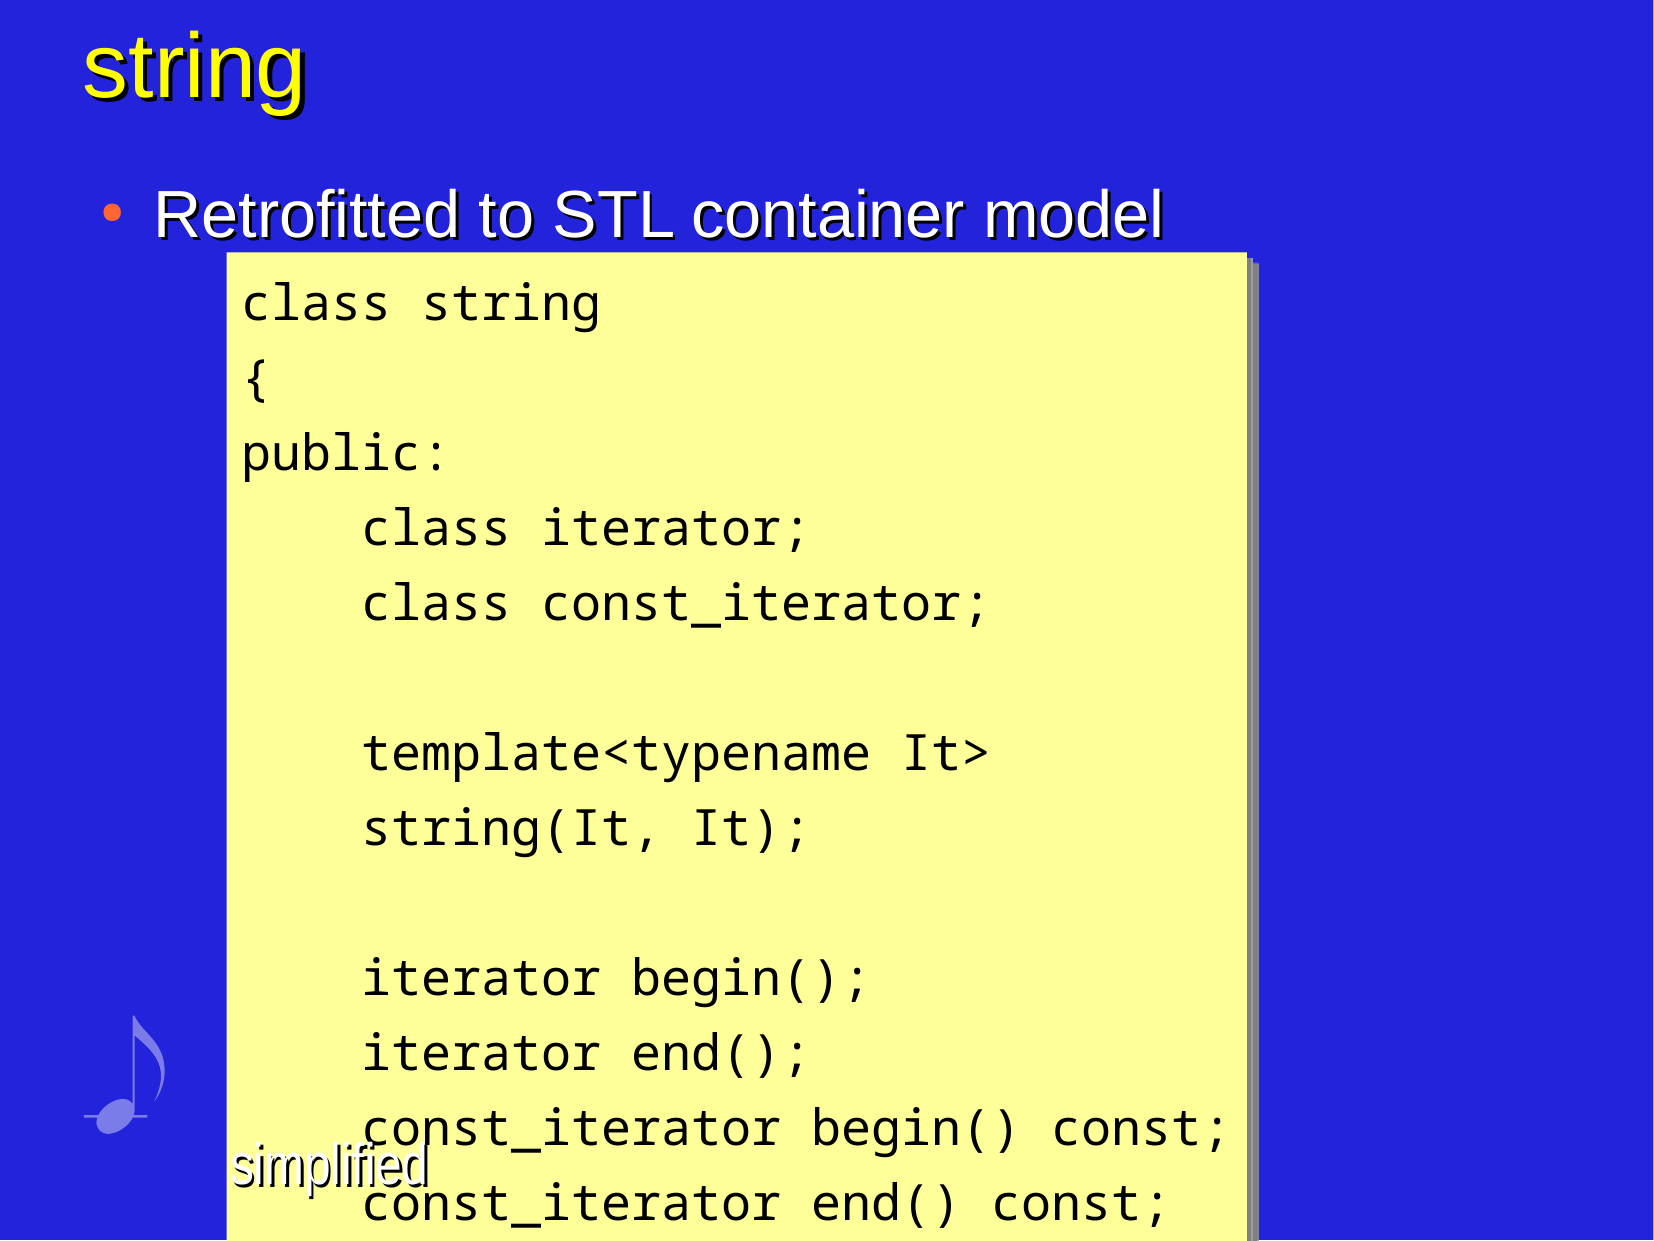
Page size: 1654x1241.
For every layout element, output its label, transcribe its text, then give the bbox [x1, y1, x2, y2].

text_box [83, 1015, 165, 1134]
list Retrofitted to STL container model [82, 177, 1571, 1182]
title string [82, 2, 1571, 130]
text_box simplified [215, 1118, 573, 1204]
text_box class string { public: class iterator; class const_iterator; template<typename It> string(It, It); iterator begin(); iterator end(); const_iterator begin() const; const_iterator end() const; ... }; [226, 252, 1247, 1241]
